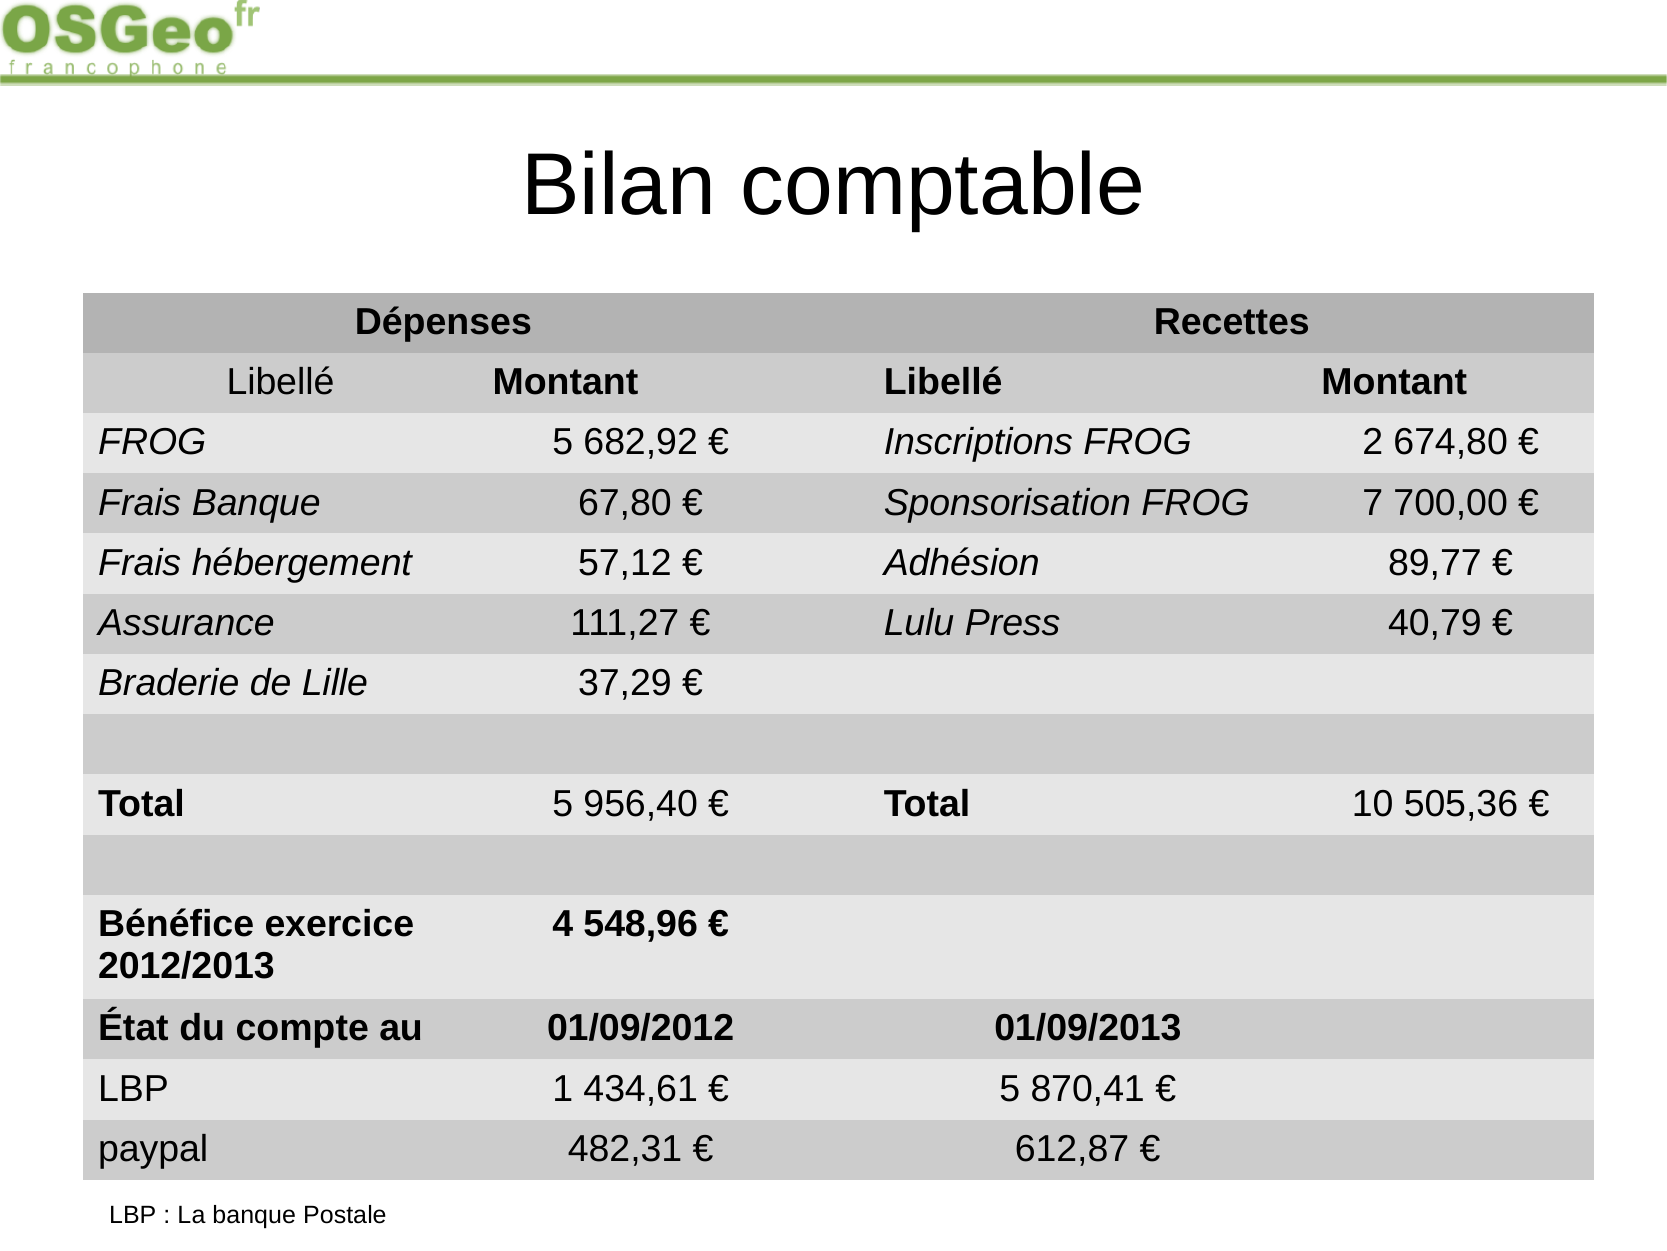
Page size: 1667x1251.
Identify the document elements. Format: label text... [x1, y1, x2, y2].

table_cell [1307, 1120, 1594, 1180]
table_cell [803, 1059, 869, 1120]
table_cell [803, 473, 869, 533]
table_cell 5 870,41 € [869, 1059, 1307, 1120]
table_cell [803, 353, 869, 413]
table_cell [869, 714, 1307, 774]
table_cell 111,27 € [478, 594, 803, 654]
table_cell [803, 774, 869, 835]
table_cell Inscriptions FROG [869, 413, 1307, 473]
title Bilan comptable [83, 79, 1584, 289]
table_cell 1 434,61 € [478, 1059, 803, 1120]
table_cell Total [869, 774, 1307, 835]
table_cell Assurance [83, 594, 478, 654]
table_cell 10 505,36 € [1307, 774, 1594, 835]
table_cell [803, 999, 869, 1059]
table_cell Montant [1307, 353, 1594, 413]
table_cell 5 682,92 € [478, 413, 803, 473]
table_cell [803, 413, 869, 473]
table_cell État du compte au [83, 999, 478, 1059]
table_header Dépenses [83, 293, 803, 353]
table_cell [803, 533, 869, 594]
table_cell FROG [83, 413, 478, 473]
table_cell Braderie de Lille [83, 654, 478, 714]
table_cell [1307, 654, 1594, 714]
table_cell [803, 895, 869, 999]
table_cell [803, 835, 869, 895]
table_cell 01/09/2012 [478, 999, 803, 1059]
table_cell 5 956,40 € [478, 774, 803, 835]
table_cell Adhésion [869, 533, 1307, 594]
table_cell Total [83, 774, 478, 835]
table_cell [803, 594, 869, 654]
table_cell [803, 714, 869, 774]
table_cell 37,29 € [478, 654, 803, 714]
table_cell Bénéfice exercice 2012/2013 [83, 895, 478, 999]
table_cell [869, 654, 1307, 714]
table_cell Sponsorisation FROG [869, 473, 1307, 533]
table_cell [1307, 1059, 1594, 1120]
table_cell 40,79 € [1307, 594, 1594, 654]
text_box LBP : La banque Postale [94, 1192, 556, 1236]
picture [0, 0, 1667, 86]
table_cell [1307, 835, 1594, 895]
table_cell Frais hébergement [83, 533, 478, 594]
table_cell [478, 714, 803, 774]
table_cell Montant [478, 353, 803, 413]
table_cell [803, 1120, 869, 1180]
table_cell [478, 835, 803, 895]
table_cell paypal [83, 1120, 478, 1180]
table_cell Libellé [83, 353, 478, 413]
table_cell 4 548,96 € [478, 895, 803, 999]
table_cell 89,77 € [1307, 533, 1594, 594]
table_cell 67,80 € [478, 473, 803, 533]
table_cell [869, 835, 1307, 895]
table_cell Frais Banque [83, 473, 478, 533]
table_cell LBP [83, 1059, 478, 1120]
table_cell [1307, 895, 1594, 999]
table_cell [83, 714, 478, 774]
table_cell [83, 835, 478, 895]
table_cell [1307, 714, 1594, 774]
table_cell 2 674,80 € [1307, 413, 1594, 473]
table_cell [803, 654, 869, 714]
table_cell 612,87 € [869, 1120, 1307, 1180]
table_cell Lulu Press [869, 594, 1307, 654]
table_cell 01/09/2013 [869, 999, 1307, 1059]
table_cell [869, 895, 1307, 999]
table_cell [1307, 999, 1594, 1059]
table_cell Libellé [869, 353, 1307, 413]
table_header [803, 293, 869, 353]
table_header Recettes [869, 293, 1594, 353]
table_cell 7 700,00 € [1307, 473, 1594, 533]
table_cell 57,12 € [478, 533, 803, 594]
table_cell 482,31 € [478, 1120, 803, 1180]
